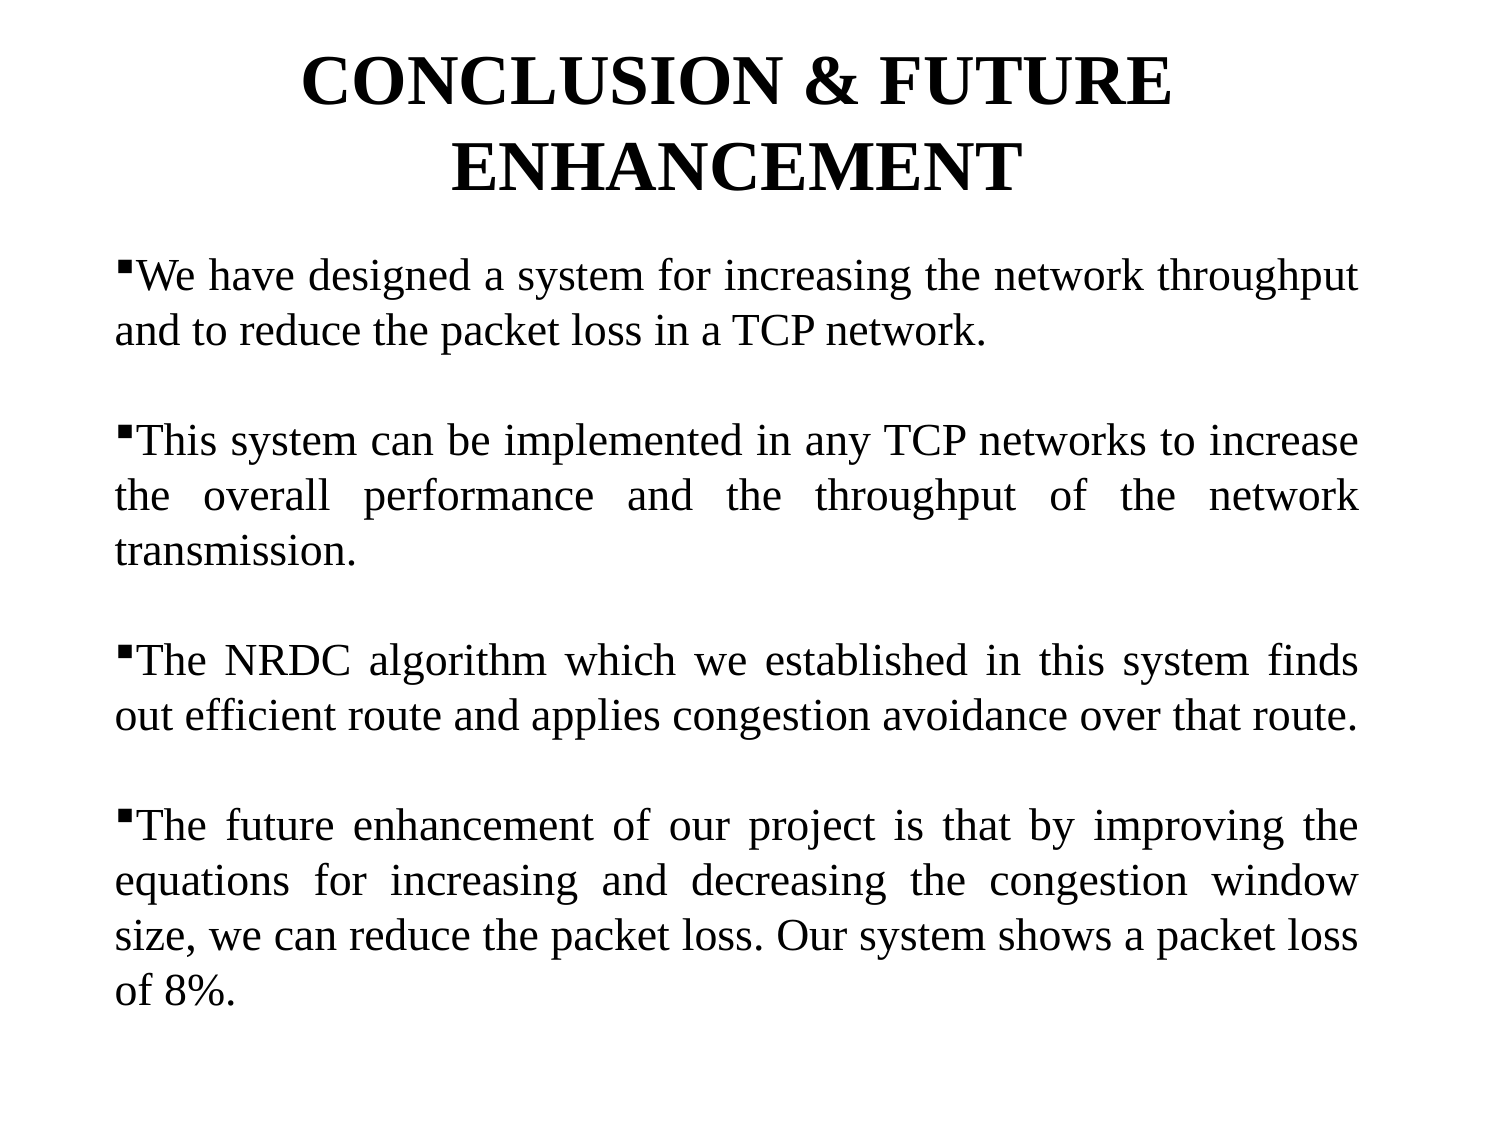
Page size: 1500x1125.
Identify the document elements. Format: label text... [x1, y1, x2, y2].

text_box We have designed a system for increasing the network throughput and to reduce the packet loss in a TCP network. This system can be implemented in any TCP networks to increase the overall performance and the throughput of the network transmission. The NRDC algorithm which we established in this system finds out efficient route and applies congestion avoidance over that route. The future enhancement of our project is that by improving the equations for increasing and decreasing the congestion window size, we can reduce the packet loss. Our system shows a packet loss of 8%. [99, 237, 1375, 1023]
title CONCLUSION & FUTURE ENHANCEMENT [62, 24, 1413, 213]
